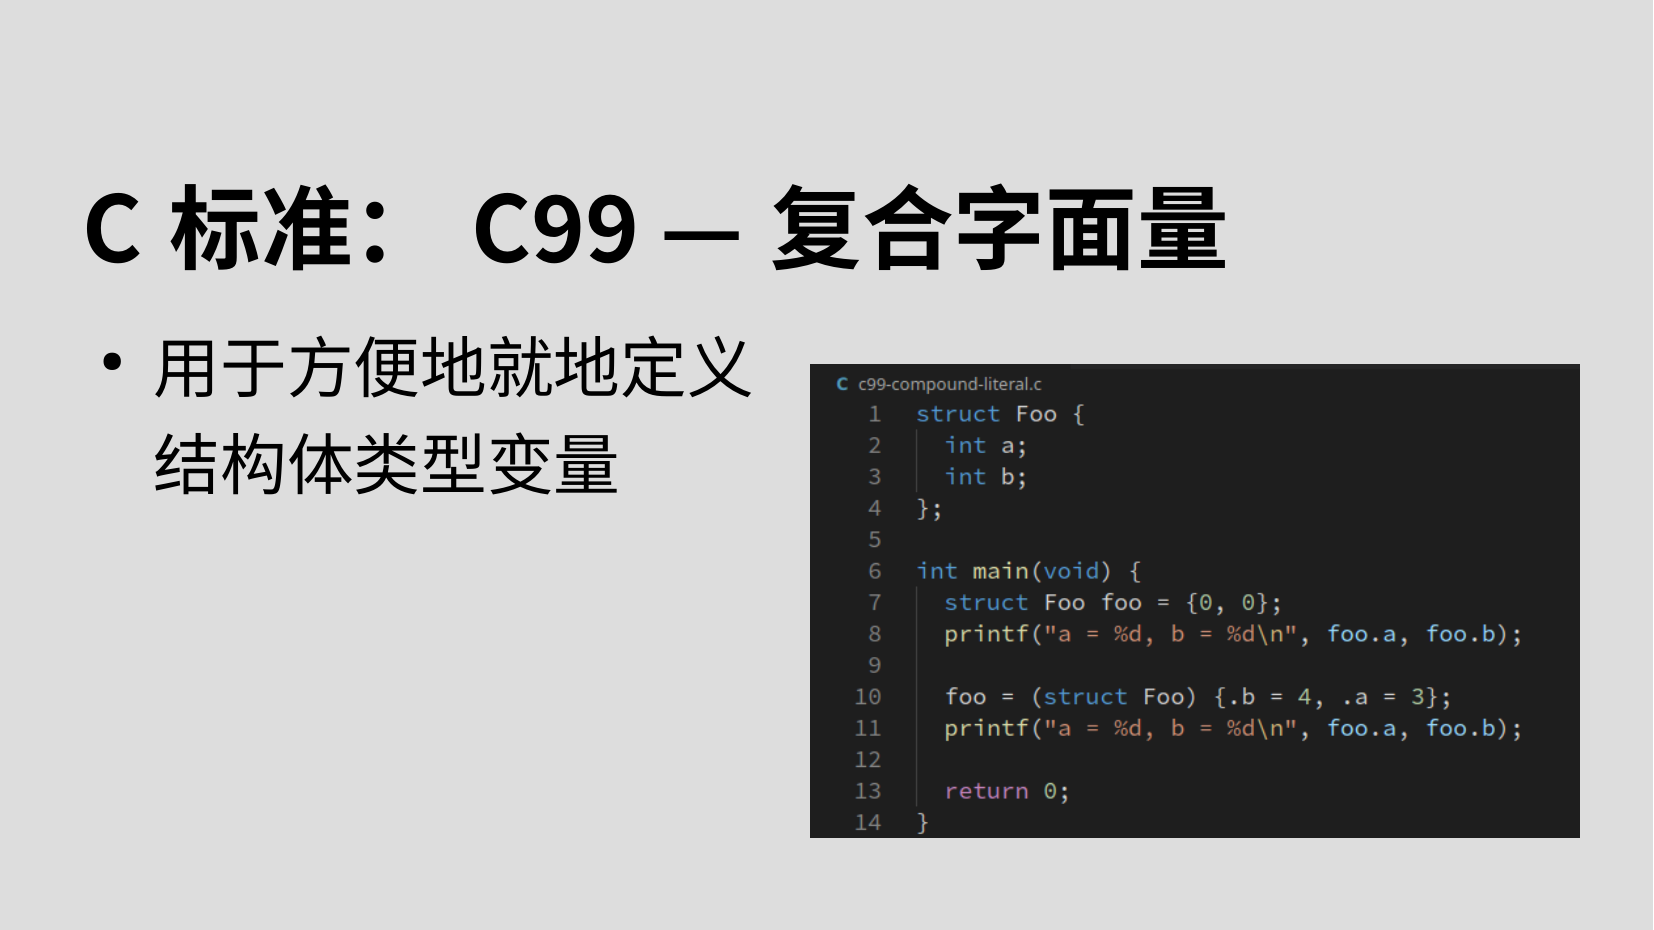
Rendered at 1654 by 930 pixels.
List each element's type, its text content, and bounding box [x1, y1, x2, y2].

title C标准：C99 —复合字面量 [82, 144, 1571, 301]
picture [810, 364, 1580, 838]
list 用于方便地就地定义结构体类型变量 [82, 315, 809, 855]
